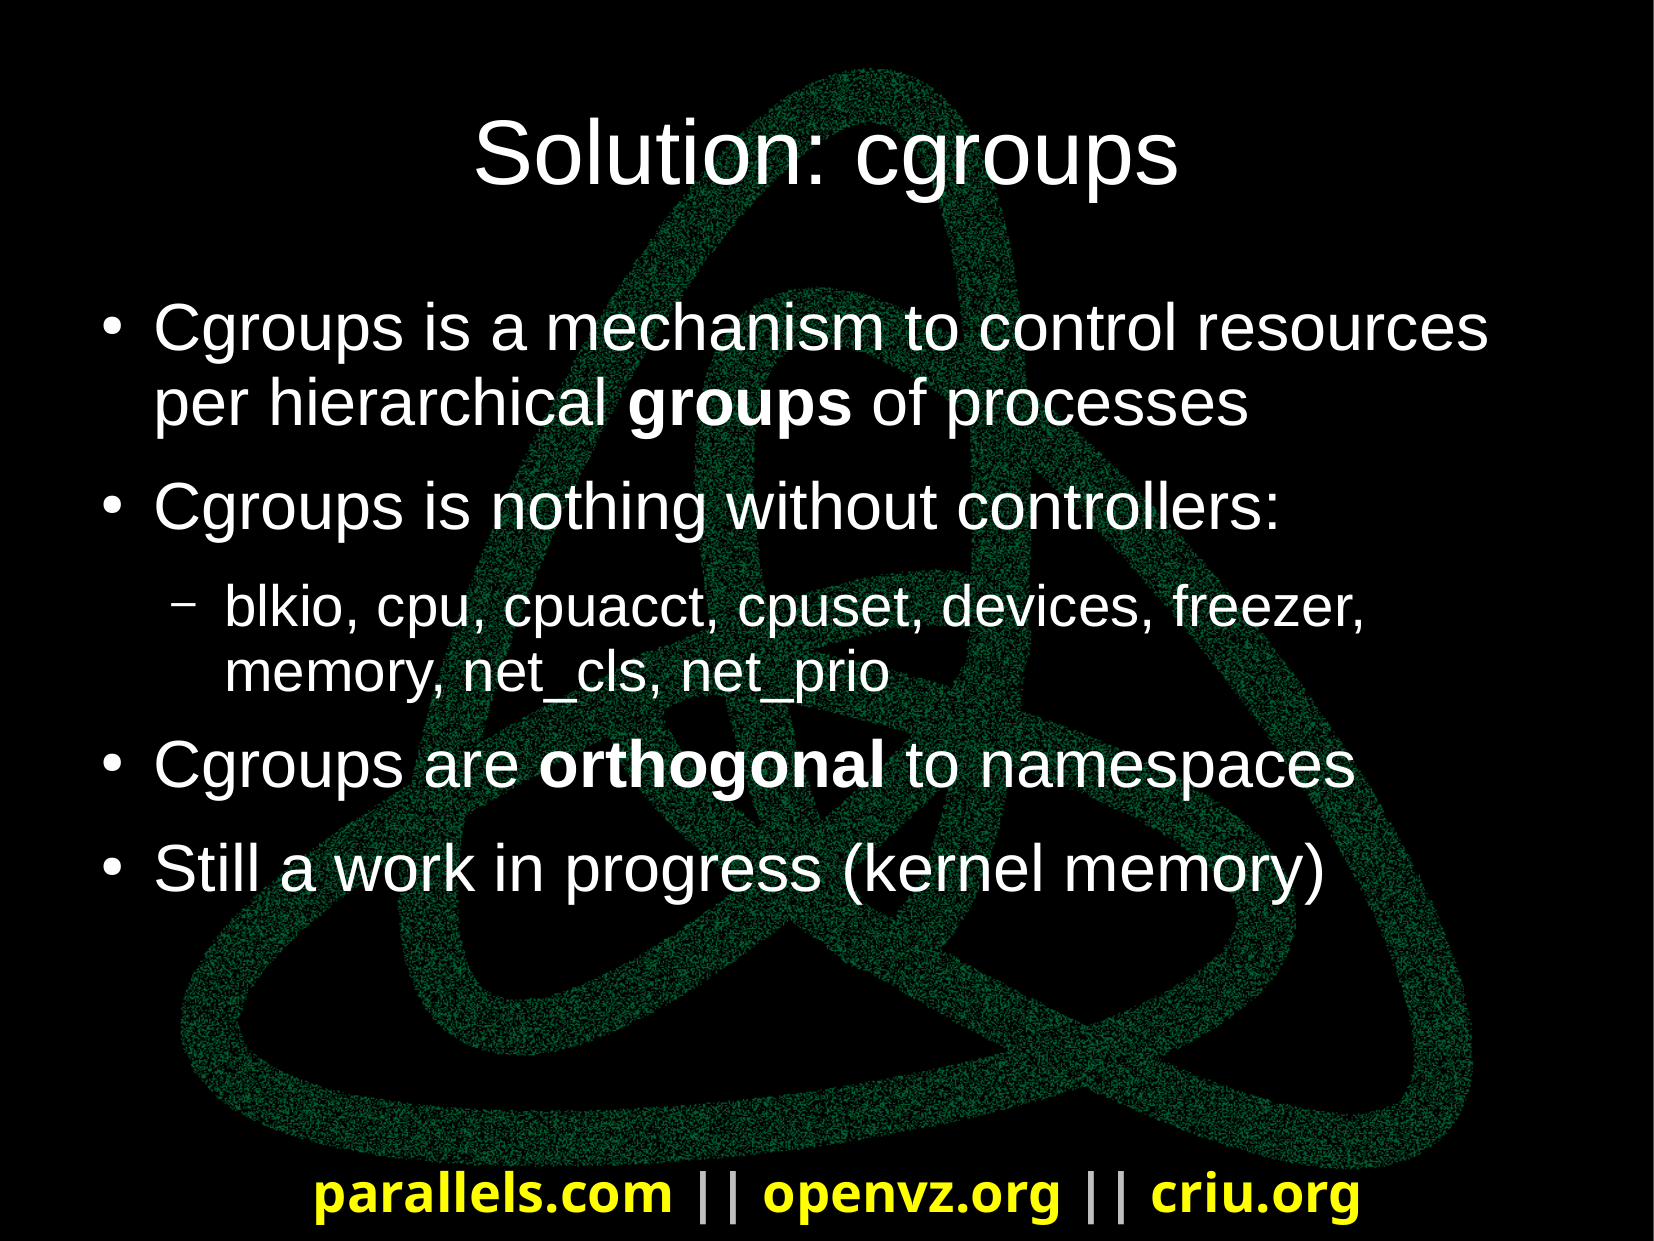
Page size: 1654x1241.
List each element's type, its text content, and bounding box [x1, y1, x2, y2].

picture [0, 0, 1654, 1241]
title Solution: cgroups [82, 49, 1571, 257]
list Cgroups is a mechanism to control resources per hierarchical groups of processes Cgroups is nothing without controllers: blkio, cpu, cpuacct, cpuset, devices, freezer, memory, net_cls, net_prio Cgroups are orthogonal to namespaces Still a work in progress (kernel memory) [82, 290, 1538, 1010]
